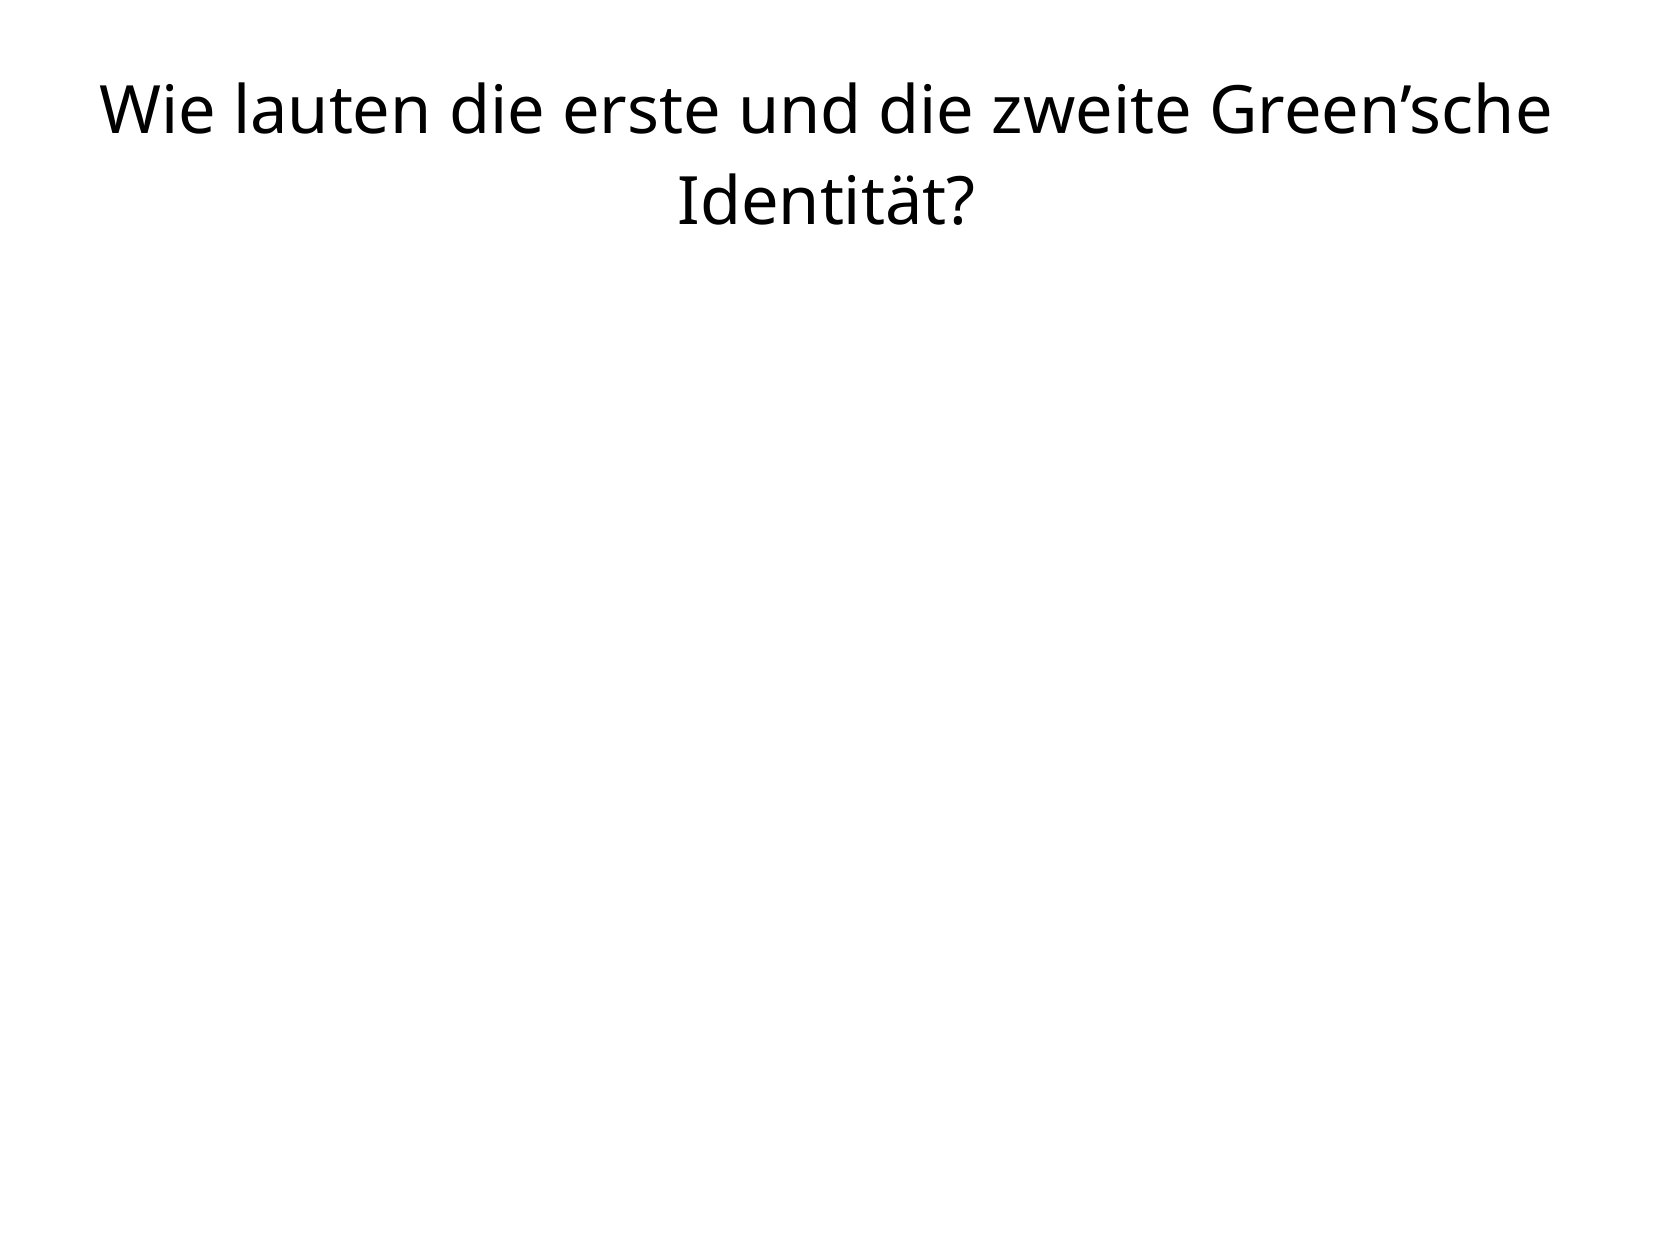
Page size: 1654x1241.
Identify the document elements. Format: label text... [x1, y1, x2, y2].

title Wie lauten die erste und die zweite Green’sche Identität? [82, 49, 1571, 257]
